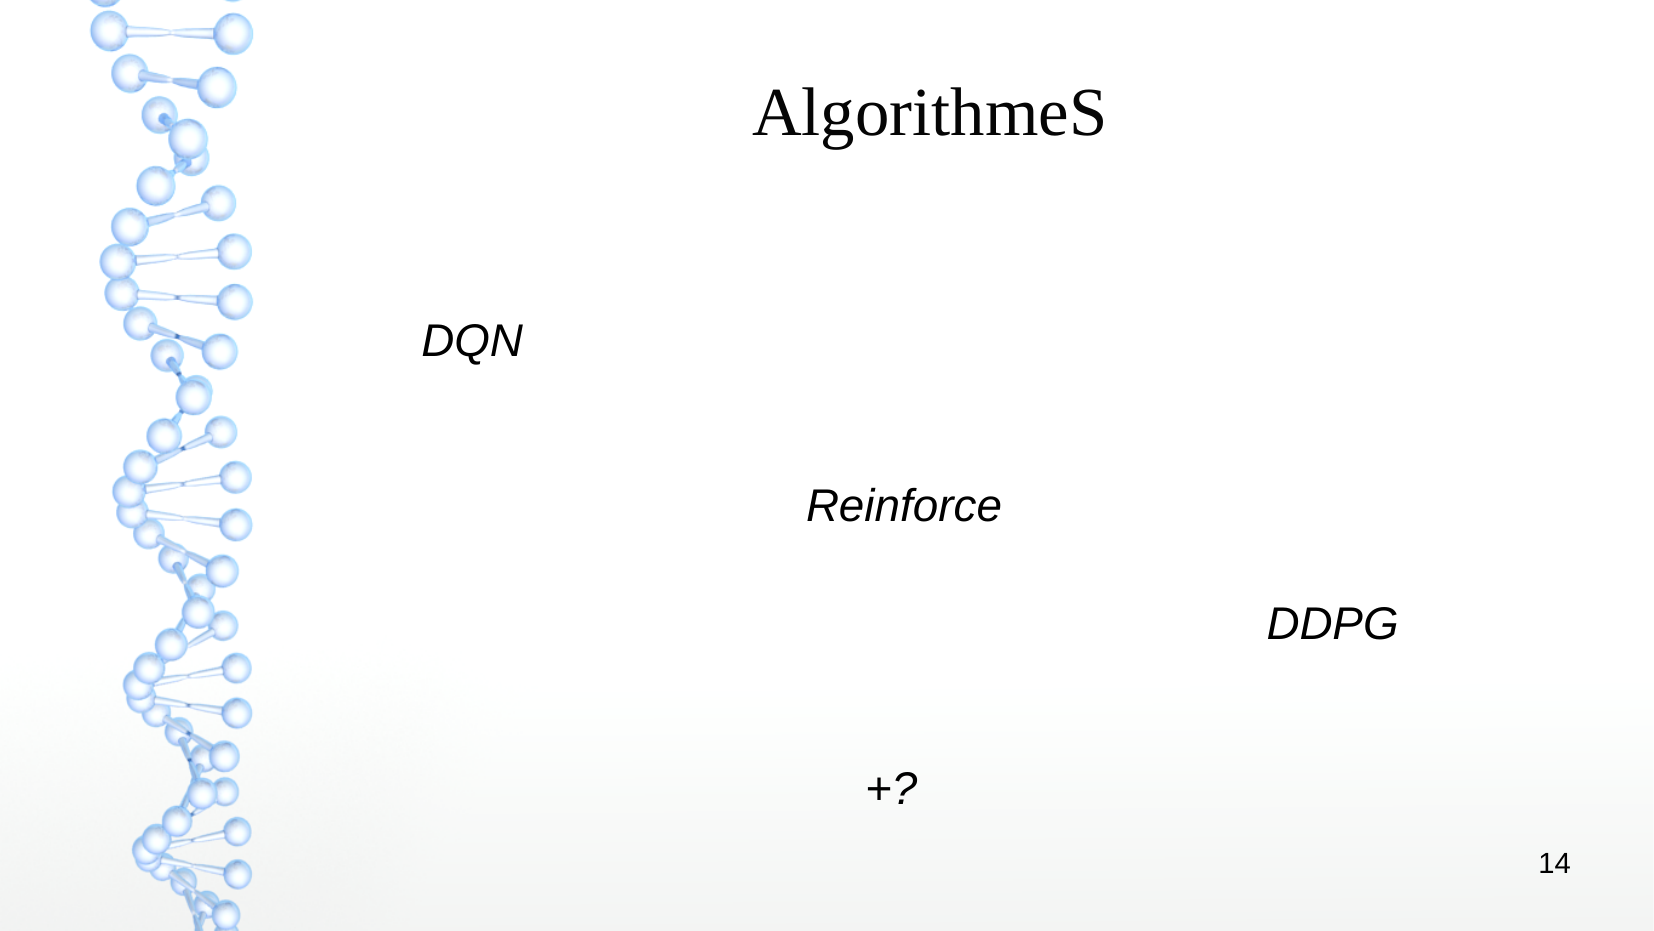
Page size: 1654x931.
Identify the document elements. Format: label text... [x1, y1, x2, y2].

text_box Reinforce [791, 472, 1018, 539]
text_box DQN [406, 307, 538, 374]
picture [0, 0, 1654, 931]
text_box DDPG [1251, 590, 1414, 657]
title AlgorithmeS [265, 35, 1595, 189]
text_box +? [850, 755, 933, 822]
